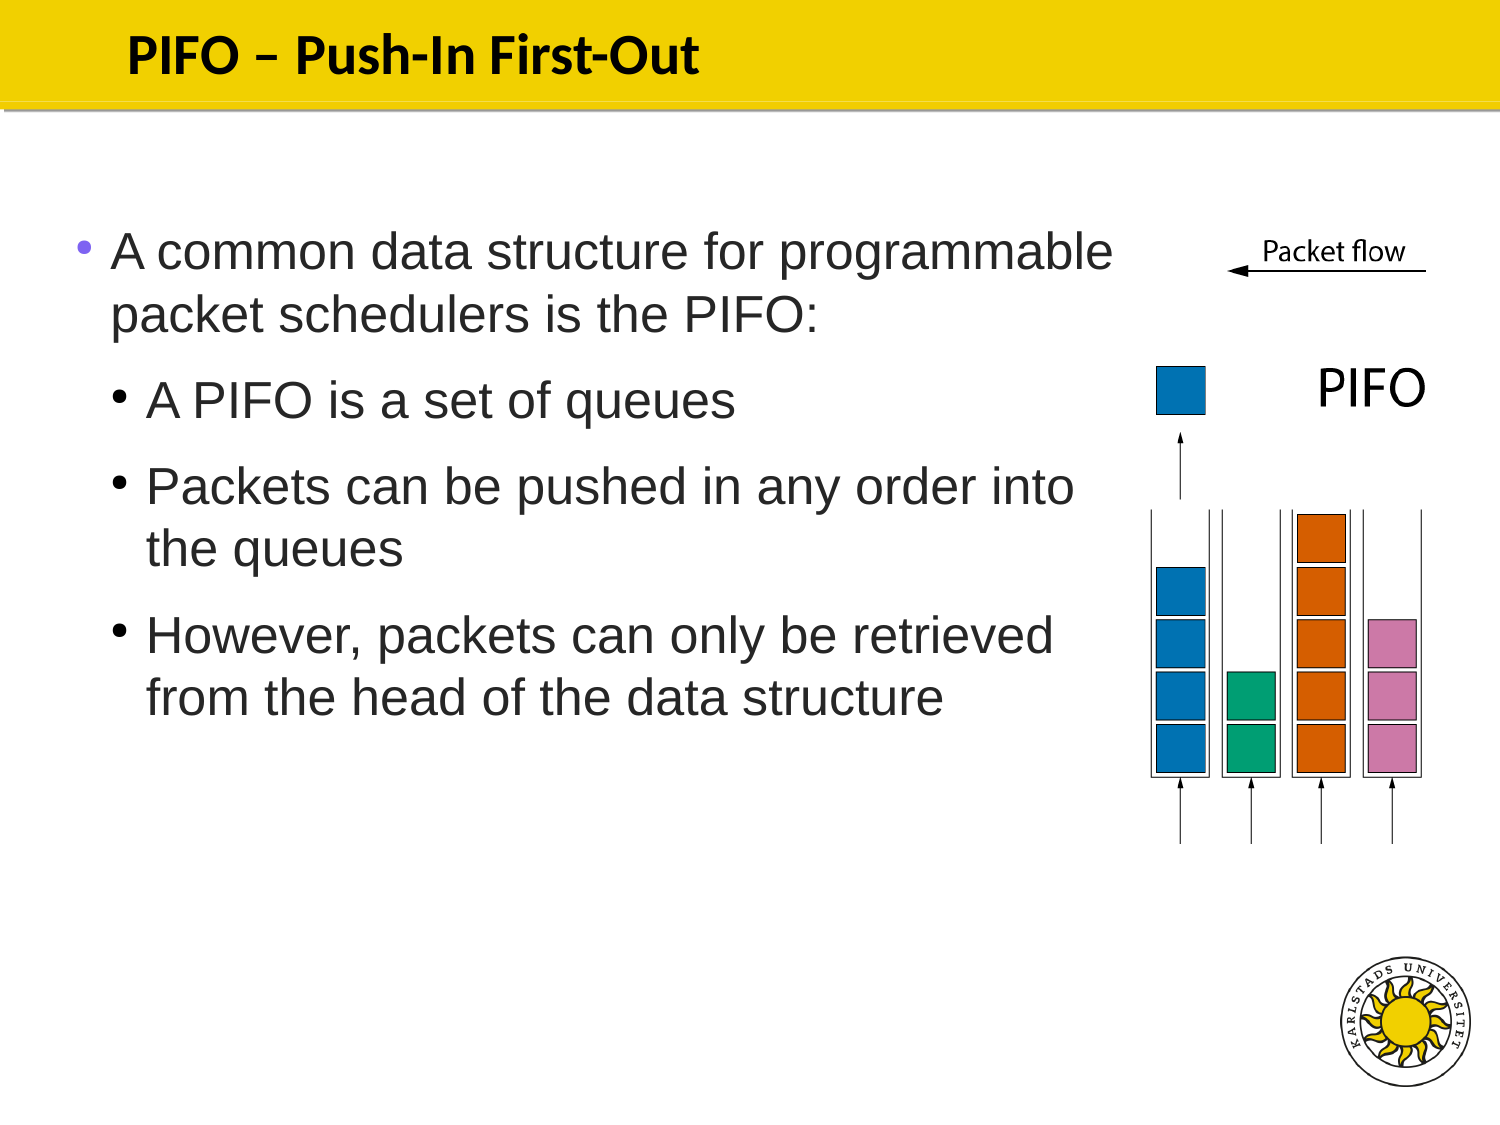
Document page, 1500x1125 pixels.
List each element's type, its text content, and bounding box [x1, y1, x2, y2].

picture [1340, 948, 1471, 1095]
title PIFO – Push-In First-Out [112, 0, 1388, 102]
picture [1150, 235, 1426, 844]
list A common data structure for programmable packet schedulers is the PIFO: A PIFO is a set of queues Packets can be pushed in any order into the queues However, packets can only be retrieved from the head of the data structure [60, 137, 1141, 991]
